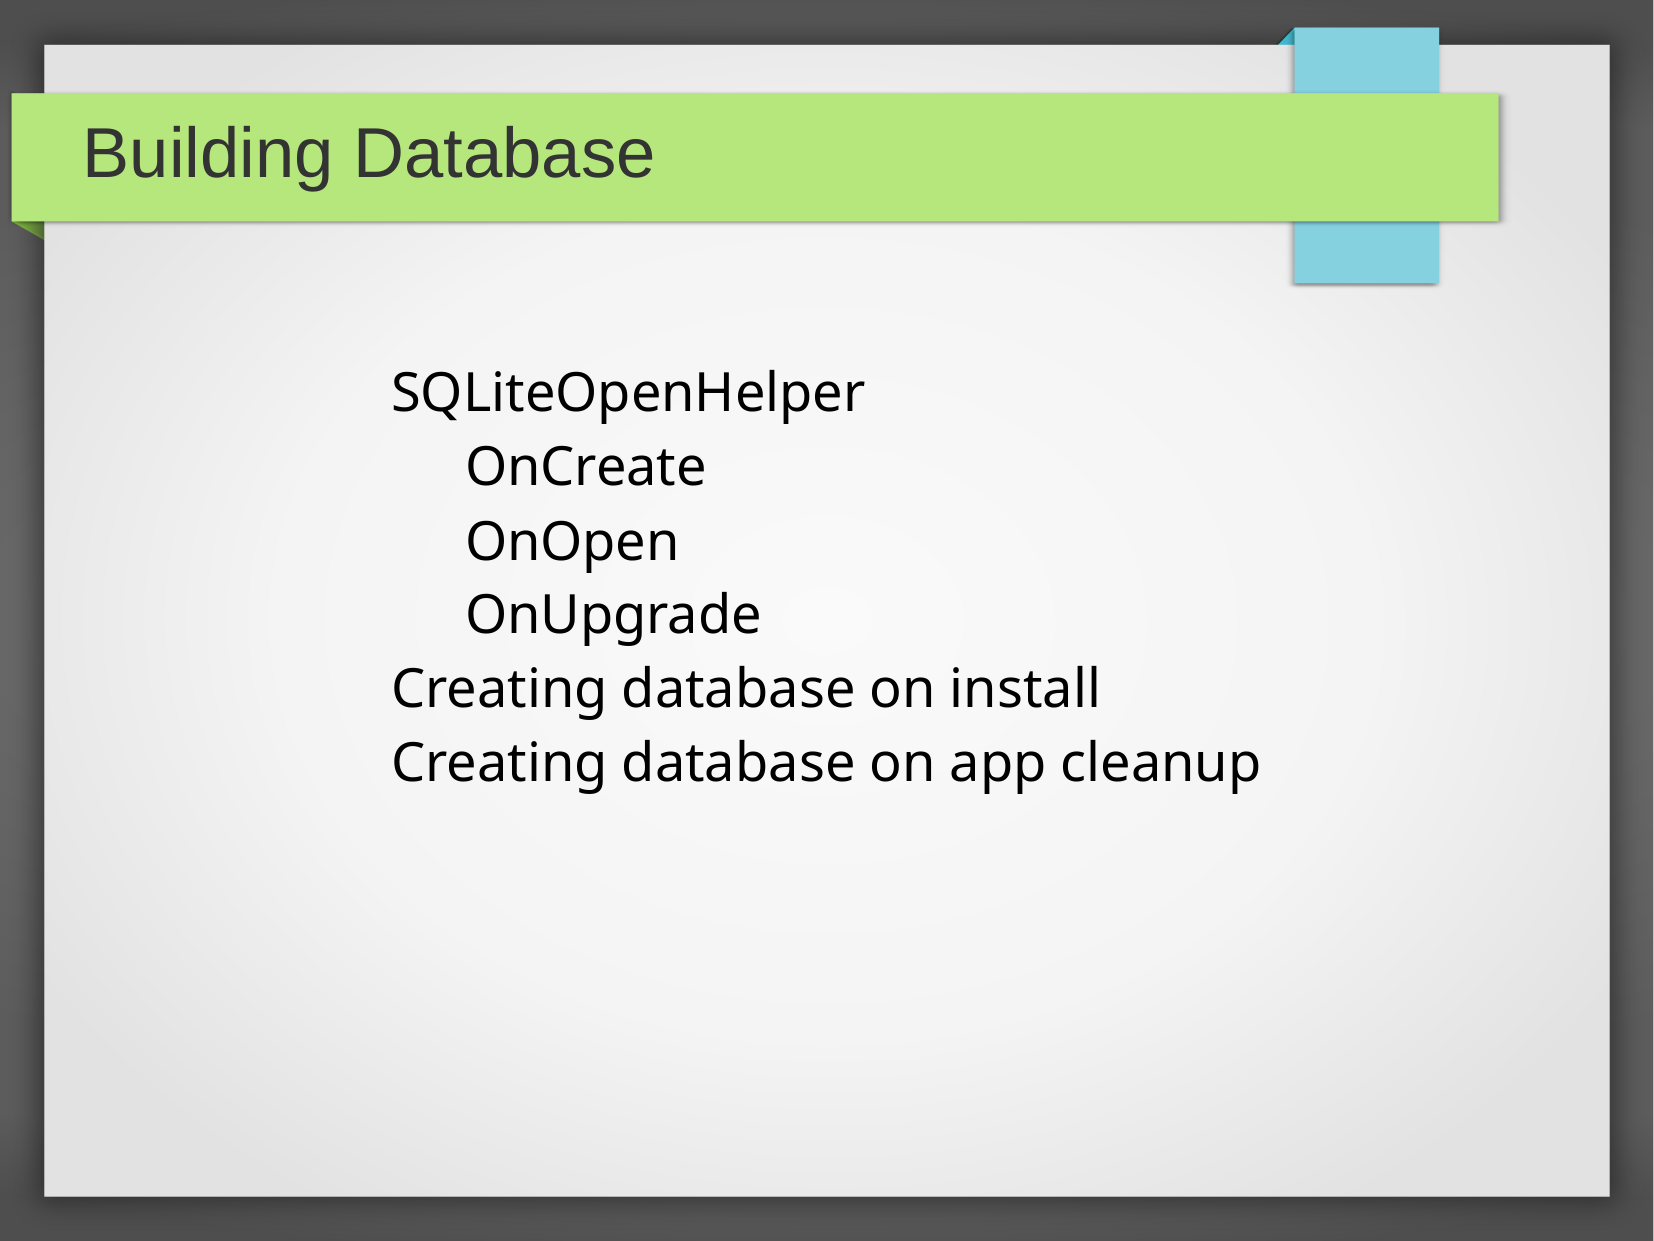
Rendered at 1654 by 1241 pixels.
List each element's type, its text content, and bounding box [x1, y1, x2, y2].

text_box SQLiteOpenHelper OnCreate OnOpen OnUpgrade Creating database on install Creating database on app cleanup [82, 290, 1571, 1010]
title Building Database [82, 49, 1571, 257]
picture [0, 0, 1654, 1241]
